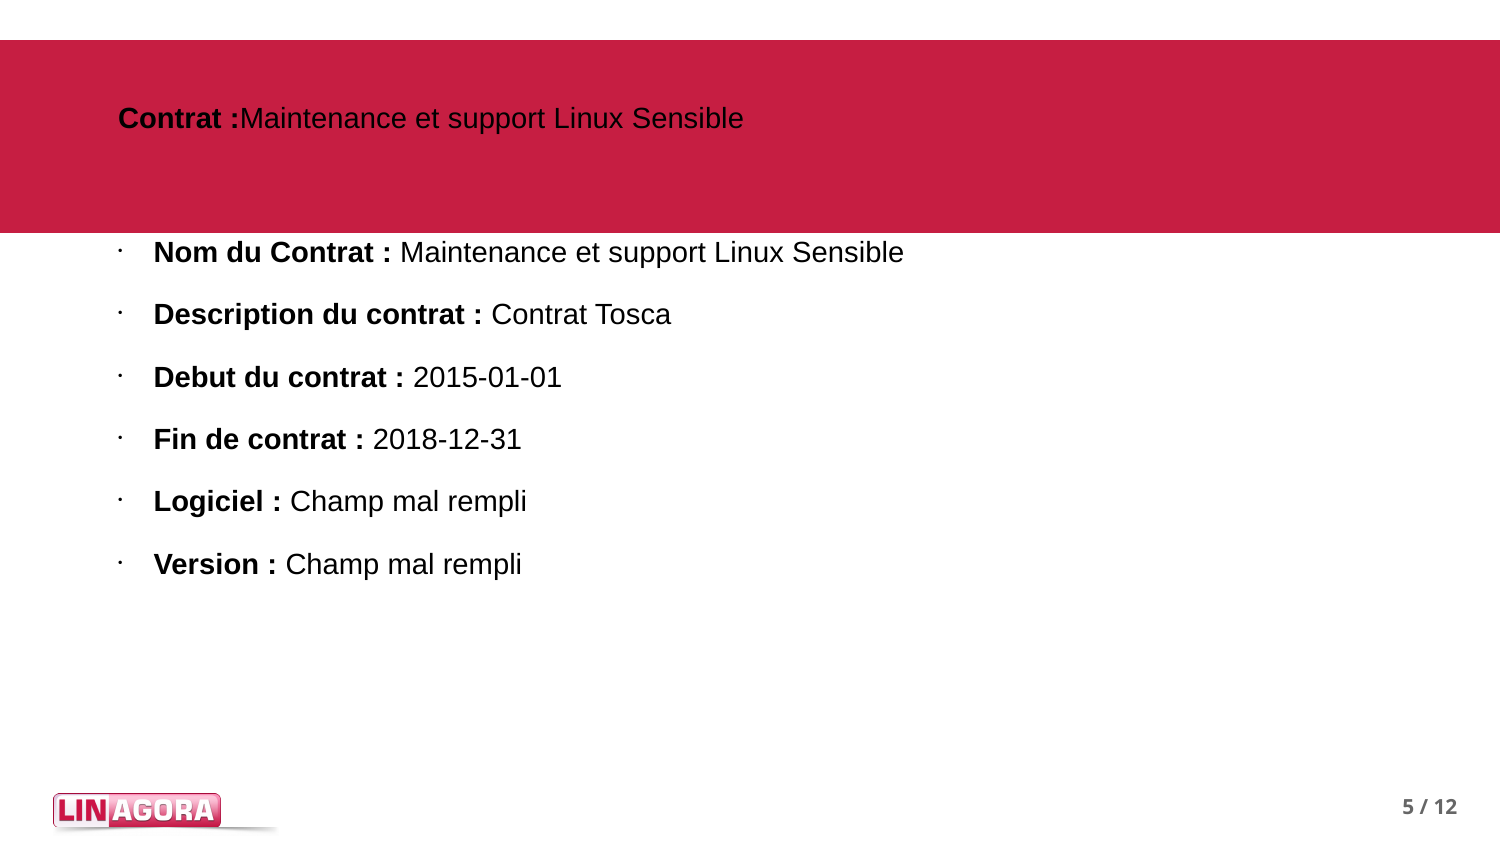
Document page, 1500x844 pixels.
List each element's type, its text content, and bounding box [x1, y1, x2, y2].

title Contrat :Maintenance et support Linux Sensible [118, 29, 1300, 207]
picture [53, 793, 118, 836]
list Nom du Contrat : Maintenance et support Linux Sensible Description du contrat : Contrat Tosca Debut du contrat : 2015-01-01 Fin de contrat : 2018-12-31 Logiciel : Champ mal rempli Version : Champ mal rempli [118, 236, 1418, 844]
